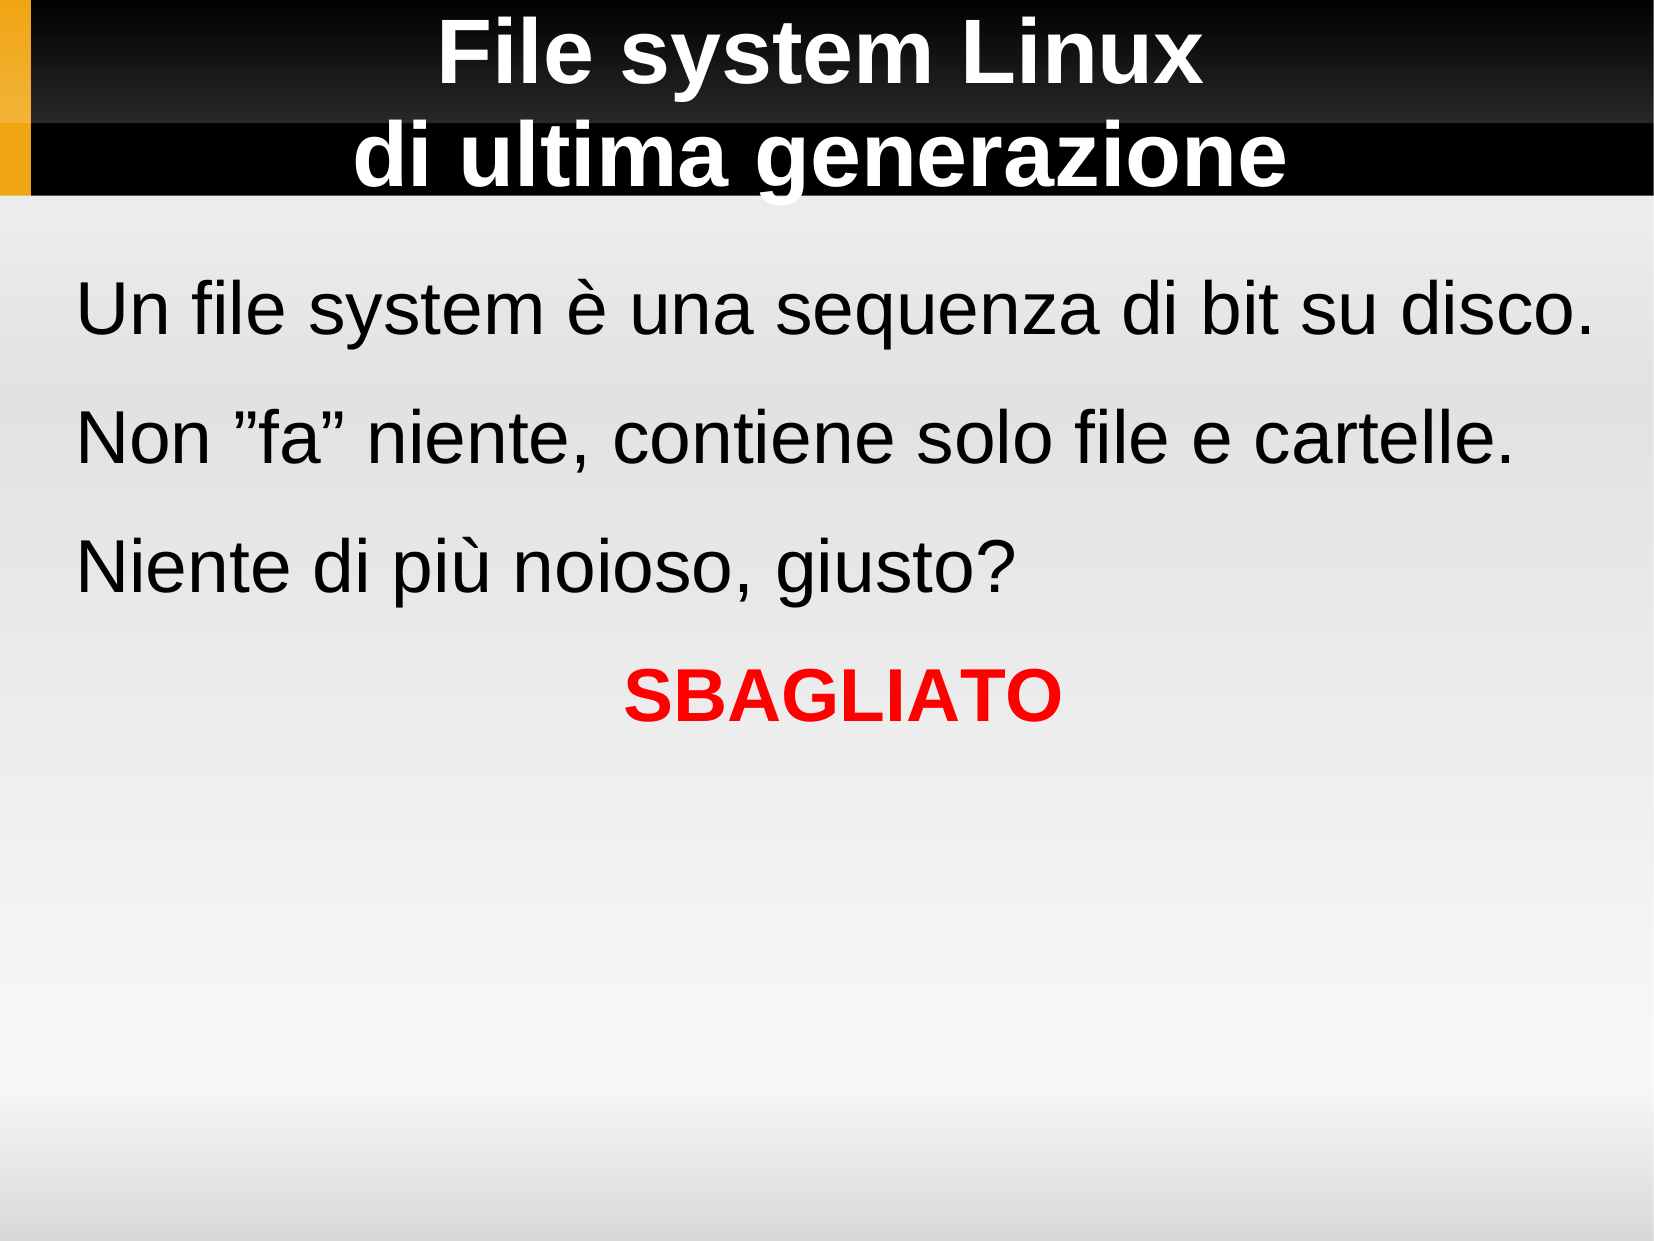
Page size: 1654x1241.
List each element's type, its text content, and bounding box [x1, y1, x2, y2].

title File system Linux di ultima generazione [76, 0, 1565, 208]
picture [0, 0, 1654, 1241]
list Un file system è una sequenza di bit su disco. Non ”fa” niente, contiene solo file e cartelle. Niente di più noioso, giusto? SBAGLIATO [75, 266, 1613, 1071]
